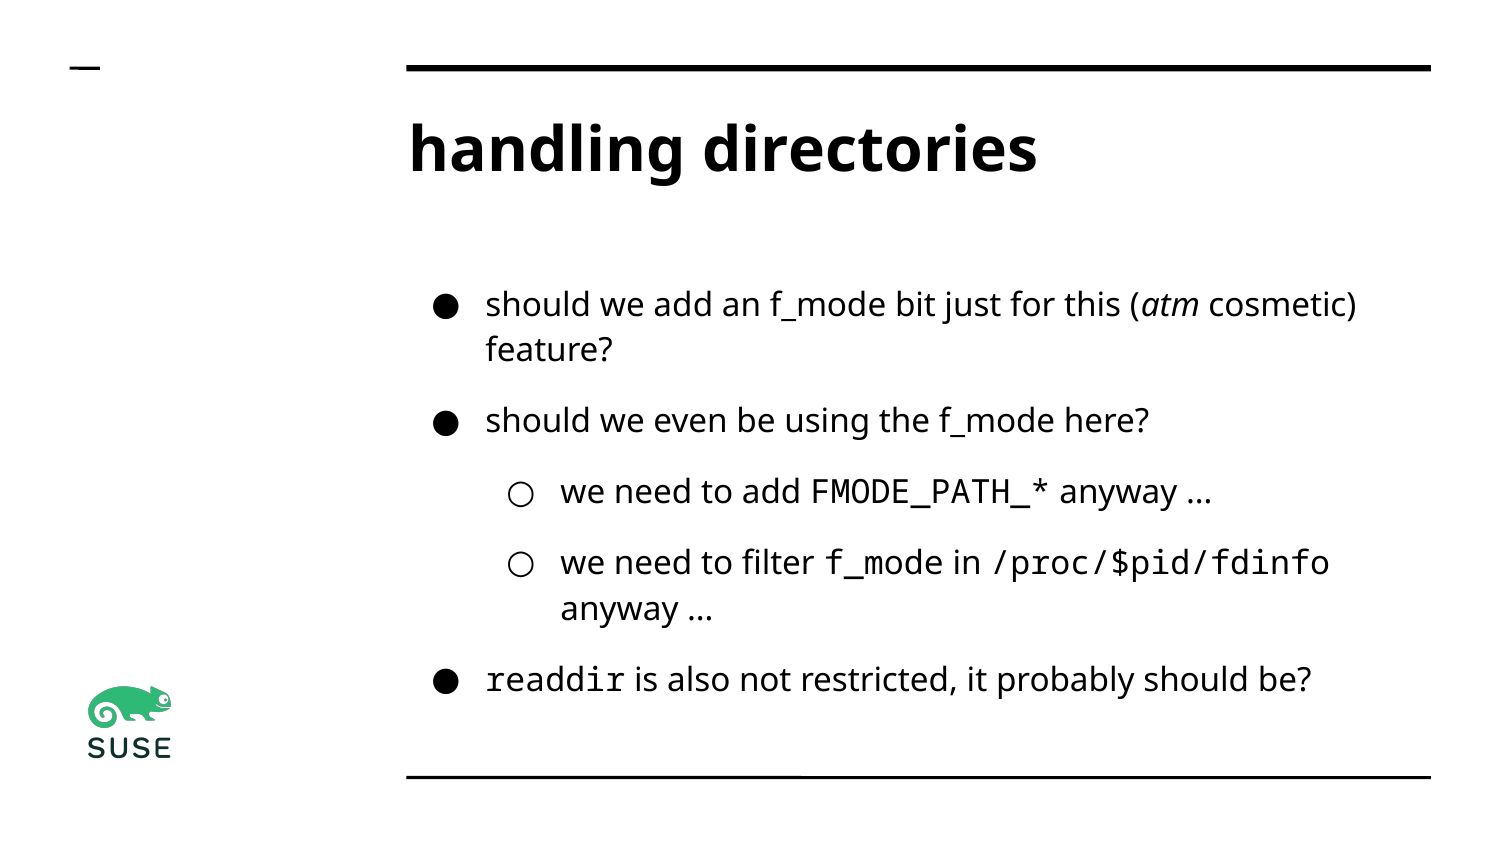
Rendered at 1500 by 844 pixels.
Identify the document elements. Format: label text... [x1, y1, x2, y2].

title handling directories [393, 94, 1431, 199]
picture [69, 667, 190, 778]
list should we add an f_mode bit just for this (atm cosmetic) feature? should we even be using the f_mode here? we need to add FMODE_PATH_* anyway … we need to filter f_mode in /proc/$pid/fdinfo anyway … readdir is also not restricted, it probably should be? [395, 261, 1433, 755]
